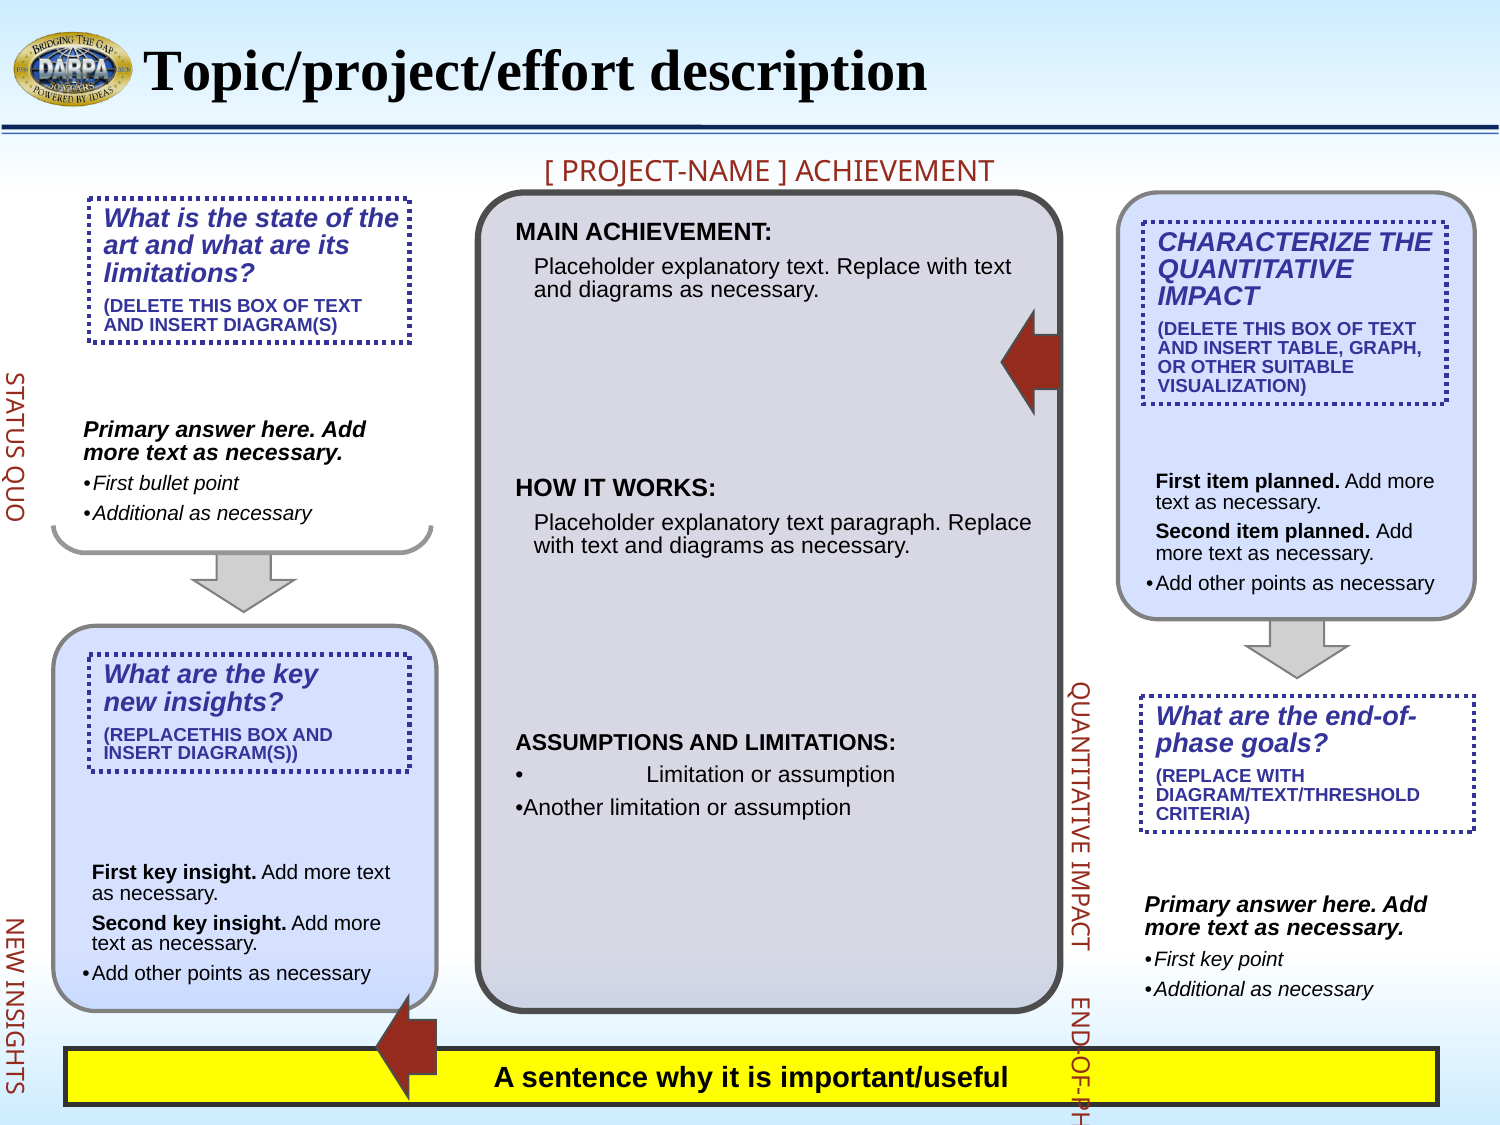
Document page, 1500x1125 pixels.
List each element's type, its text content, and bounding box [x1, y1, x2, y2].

text_box CHARACTERIZE THE QUANTITATIVE IMPACT (DELETE THIS BOX OF TEXT AND INSERT TABLE, GRAPH, OR OTHER SUITABLE VISUALIZATION) [1142, 222, 1447, 405]
text_box [ PROJECT-NAME ] ACHIEVEMENT [428, 149, 1112, 190]
text_box First item planned. Add more text as necessary. Second item planned. Add more text as necessary. • Add other points as necessary [1117, 192, 1475, 620]
text_box [1246, 620, 1348, 679]
text_box A sentence why it is important/useful [65, 1048, 1066, 1105]
text_box A sentence why it is important/useful [1094, 1048, 1438, 1105]
title Topic/project/effort description [143, 30, 1500, 116]
text_box [477, 192, 1062, 1012]
text_box MAIN ACHIEVEMENT: Placeholder explanatory text. Replace with text and diagrams as necessary. HOW IT WORKS: Placeholder explanatory text paragraph. Replace with text and diagrams as necessary. ASSUMPTIONS AND LIMITATIONS: Limitation or assumption Another limitation or assumption [515, 220, 1040, 952]
text_box NEW INSIGHTS [0, 917, 29, 1125]
text_box What are the end-of-phase goals? (REPLACE WITH DIAGRAM/TEXT/THRESHOLD CRITERIA) [1141, 696, 1475, 833]
text_box [193, 556, 295, 613]
text_box END-OF-PHASE GOAL [1066, 996, 1094, 1125]
text_box STATUS QUO [0, 372, 29, 560]
text_box Primary answer here. Add more text as necessary. • First bullet point • Additional as necessary [83, 418, 420, 525]
text_box What are the key new insights? (REPLACETHIS BOX AND INSERT DIAGRAM(S)) [88, 654, 410, 772]
text_box Primary answer here. Add more text as necessary. • First key point • Additional as necessary [1144, 894, 1459, 1001]
text_box [376, 996, 436, 1098]
text_box First key insight. Add more text as necessary. Second key insight. Add more text as necessary. • Add other points as necessary [53, 625, 437, 1012]
text_box What is the state of the art and what are its limitations? (DELETE THIS BOX OF TEXT AND INSERT DIAGRAM(S) [88, 198, 410, 343]
text_box QUANTITATIVE IMPACT [1066, 681, 1094, 996]
